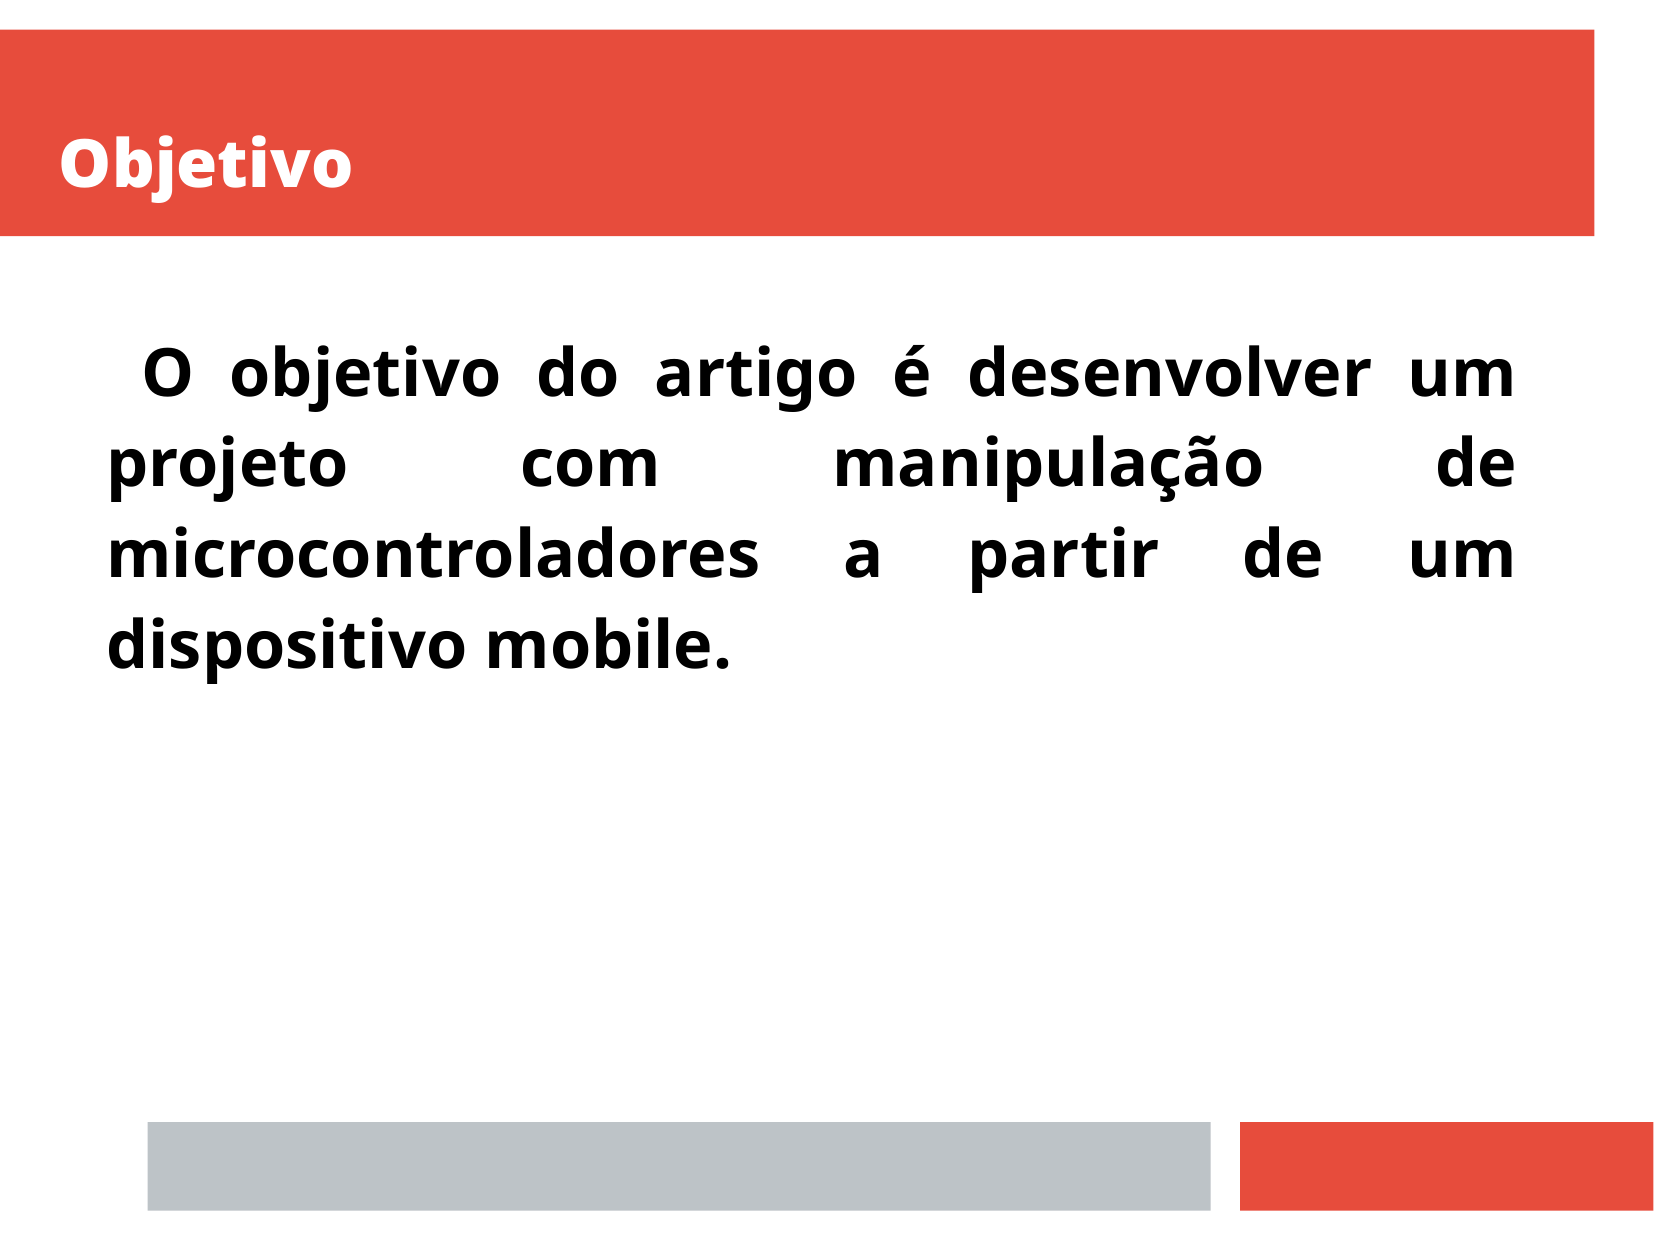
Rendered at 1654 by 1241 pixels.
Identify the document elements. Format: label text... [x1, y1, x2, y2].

title Objetivo [59, 59, 1595, 207]
list O objetivo do artigo é desenvolver um projeto com manipulação de microcontroladores a partir de um dispositivo mobile. [59, 324, 1565, 1093]
